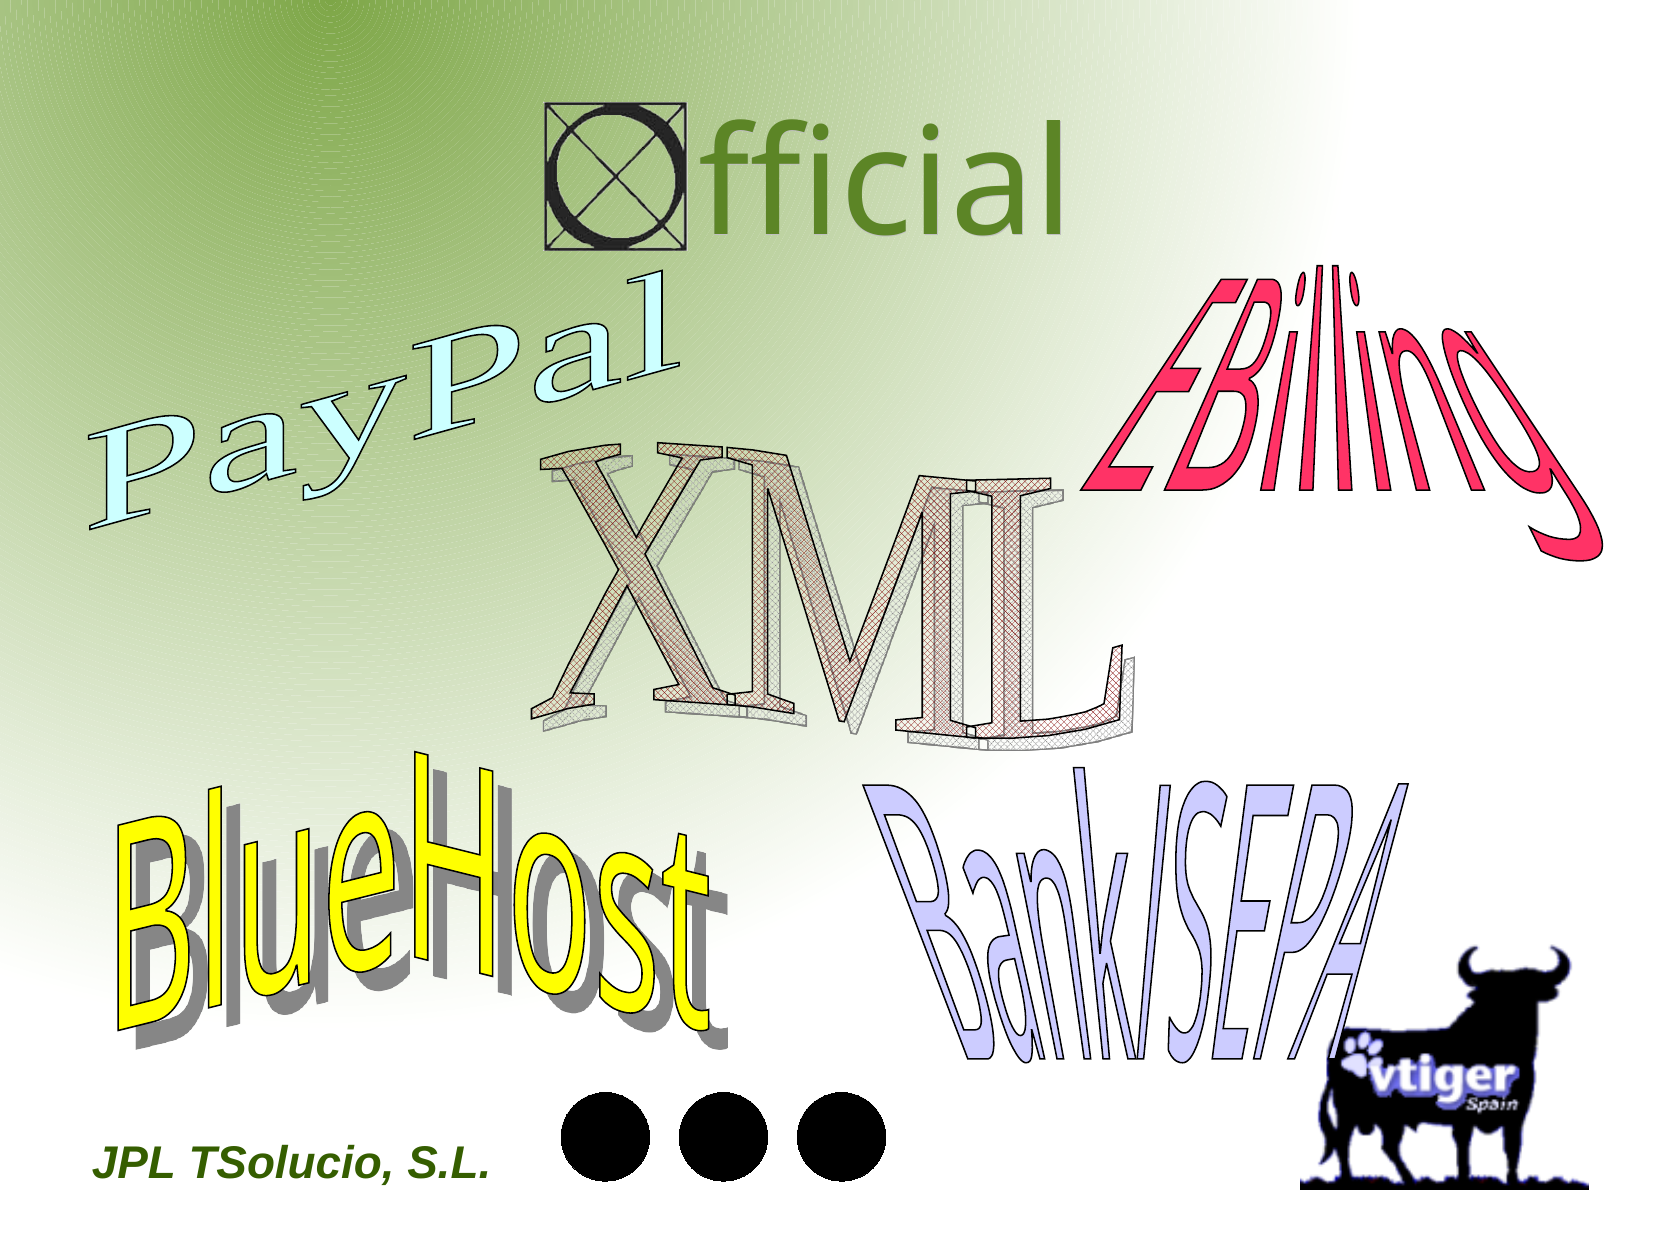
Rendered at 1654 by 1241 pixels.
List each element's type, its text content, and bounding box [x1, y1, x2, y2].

text_box XML [531, 442, 1123, 739]
text_box [561, 1092, 650, 1182]
text_box PayPal [534, 323, 621, 403]
title fficial [121, 89, 1534, 264]
text_box BlueHost [514, 833, 585, 995]
text_box EBilling [1332, 265, 1352, 491]
text_box EBilling [1299, 265, 1323, 491]
text_box EBilling [1295, 272, 1306, 306]
text_box Bank/SEPA [1168, 781, 1227, 1063]
text_box Bank/SEPA [862, 785, 994, 1059]
text_box BlueHost [244, 828, 309, 996]
text_box Bank/SEPA [1253, 785, 1353, 1059]
text_box PayPal [413, 325, 519, 440]
text_box PayPal [88, 415, 194, 530]
text_box EBilling [1164, 279, 1282, 491]
text_box Bank/SEPA [1137, 785, 1171, 1059]
text_box Bank/SEPA [1287, 783, 1409, 1059]
text_box BlueHost [414, 751, 493, 977]
text_box EBilling [1356, 331, 1391, 491]
text_box EBilling [1349, 272, 1359, 306]
text_box EBilling [1442, 328, 1603, 561]
text_box PayPal [210, 413, 296, 493]
text_box BlueHost [118, 816, 189, 1031]
text_box Bank/SEPA [1073, 767, 1136, 1059]
text_box PayPal [301, 375, 407, 501]
picture [1300, 939, 1589, 1190]
text_box BlueHost [208, 786, 222, 1008]
picture [1341, 939, 1361, 943]
text_box PayPal [627, 270, 680, 381]
text_box Bank/SEPA [1212, 785, 1294, 1059]
picture [543, 102, 691, 251]
picture [1300, 939, 1335, 1025]
text_box Bank/SEPA [963, 850, 1045, 1063]
text_box EBilling [1080, 279, 1248, 491]
text_box BlueHost [599, 852, 655, 1014]
text_box BlueHost [662, 833, 709, 1031]
text_box [797, 1092, 886, 1182]
text_box EBilling [1379, 328, 1485, 491]
text_box EBilling [1260, 331, 1298, 491]
text_box BlueHost [328, 811, 394, 973]
text_box Bank/SEPA [1016, 849, 1091, 1059]
text_box [679, 1092, 768, 1182]
